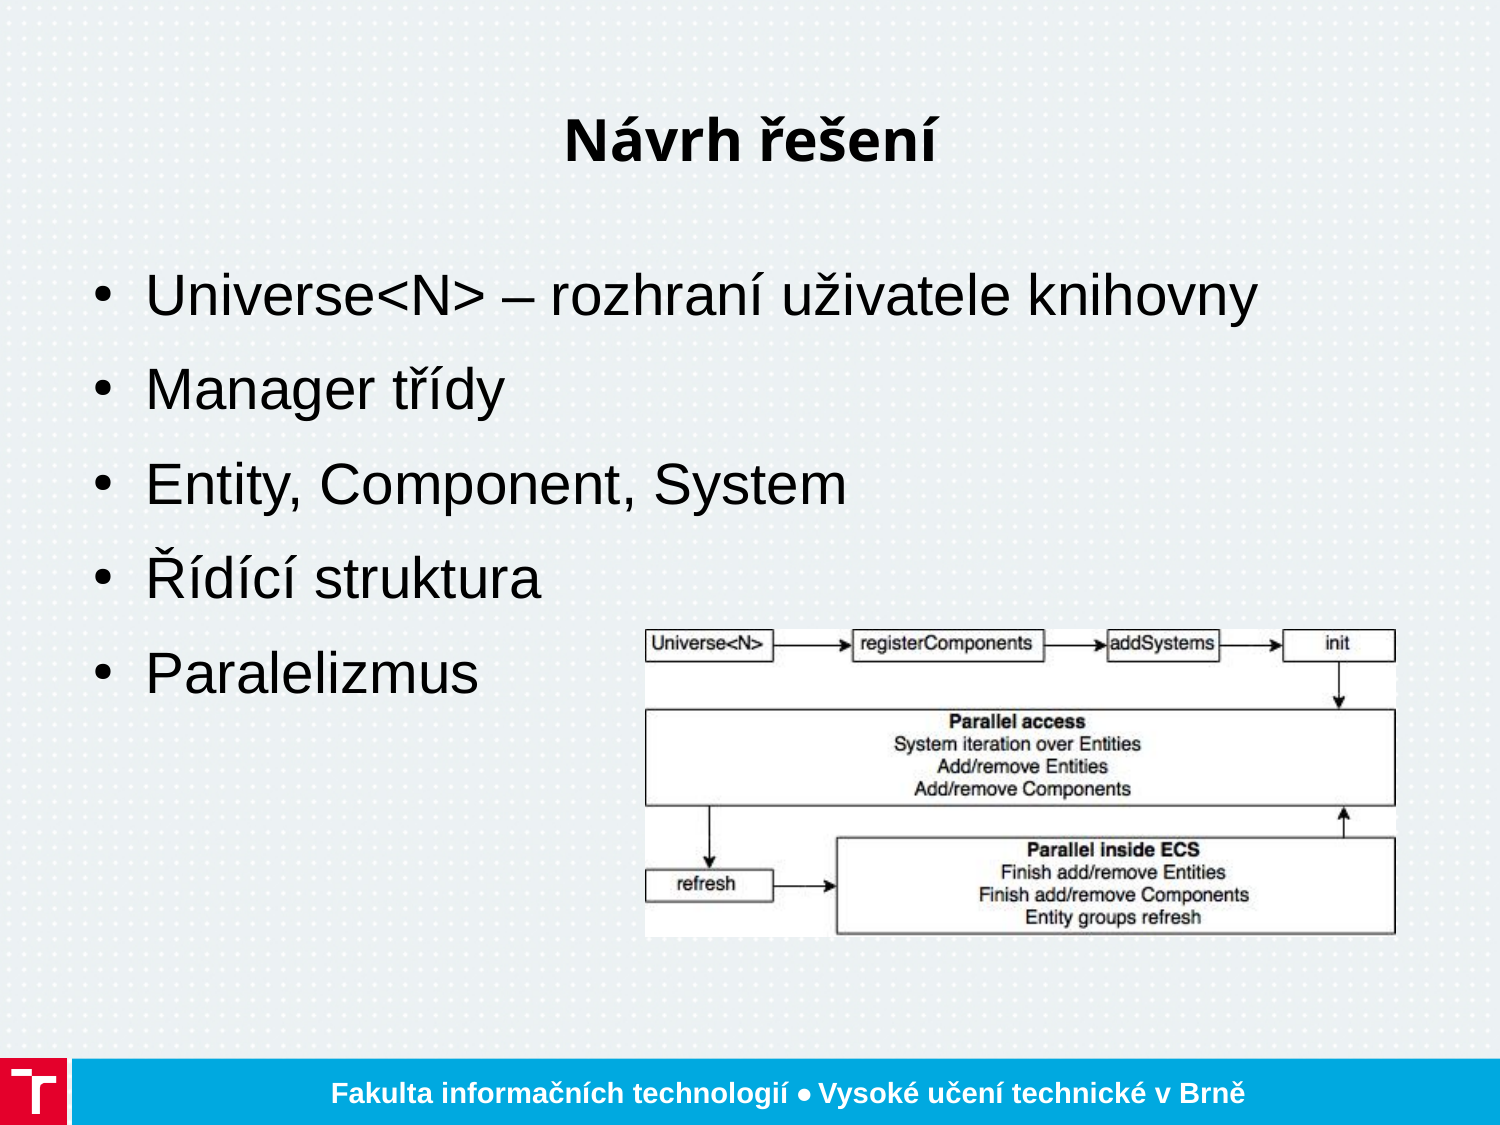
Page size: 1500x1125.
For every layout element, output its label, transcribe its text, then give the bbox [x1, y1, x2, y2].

picture [0, 0, 1500, 1125]
title Návrh řešení [75, 45, 1425, 233]
list Universe<N> – rozhraní uživatele knihovny Manager třídy Entity, Component, System Řídící struktura Paralelizmus [75, 262, 1425, 1005]
